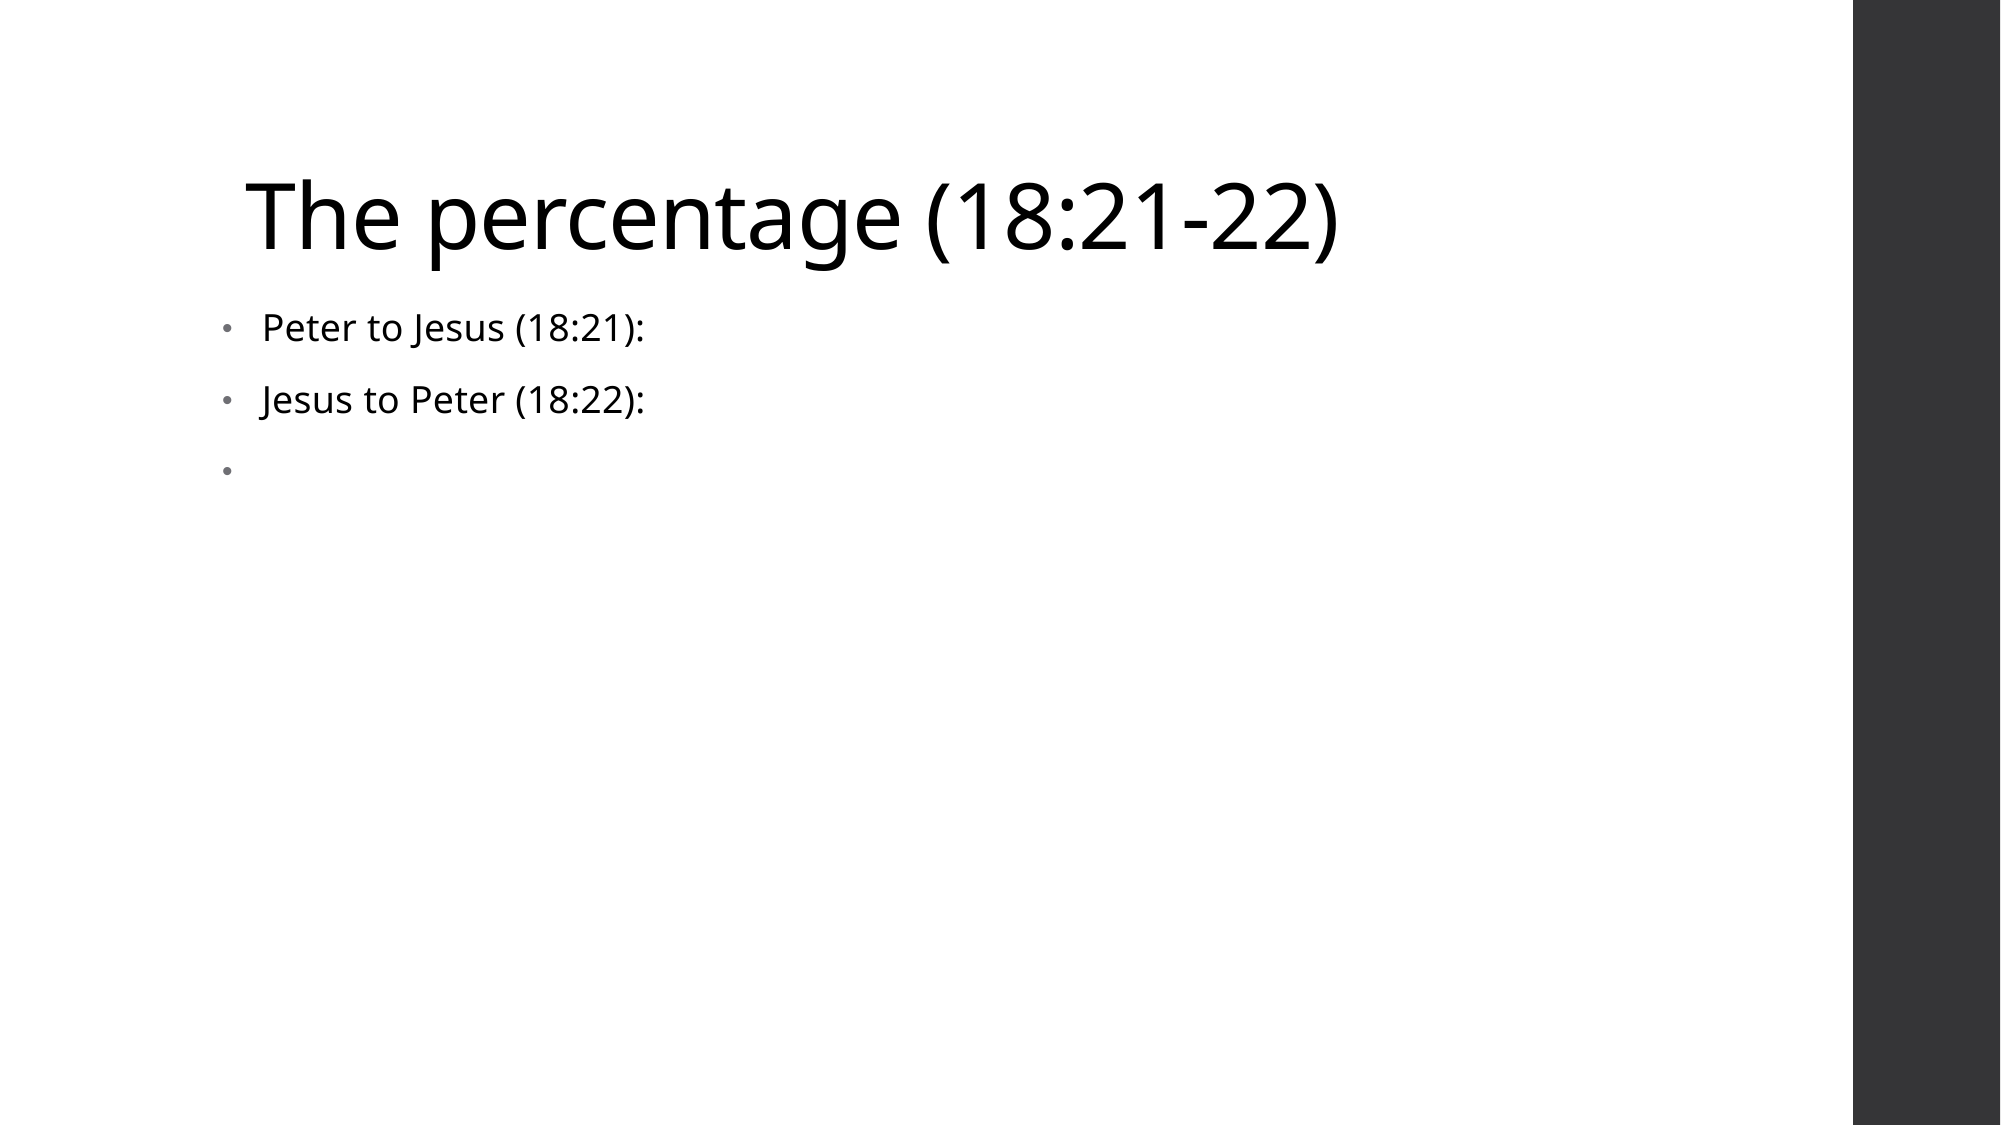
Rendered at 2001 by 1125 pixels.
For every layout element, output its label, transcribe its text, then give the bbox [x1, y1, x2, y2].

list Peter to Jesus (18:21): Jesus to Peter (18:22): [206, 299, 1617, 1014]
title The percentage (18:21-22) [206, 60, 1797, 278]
